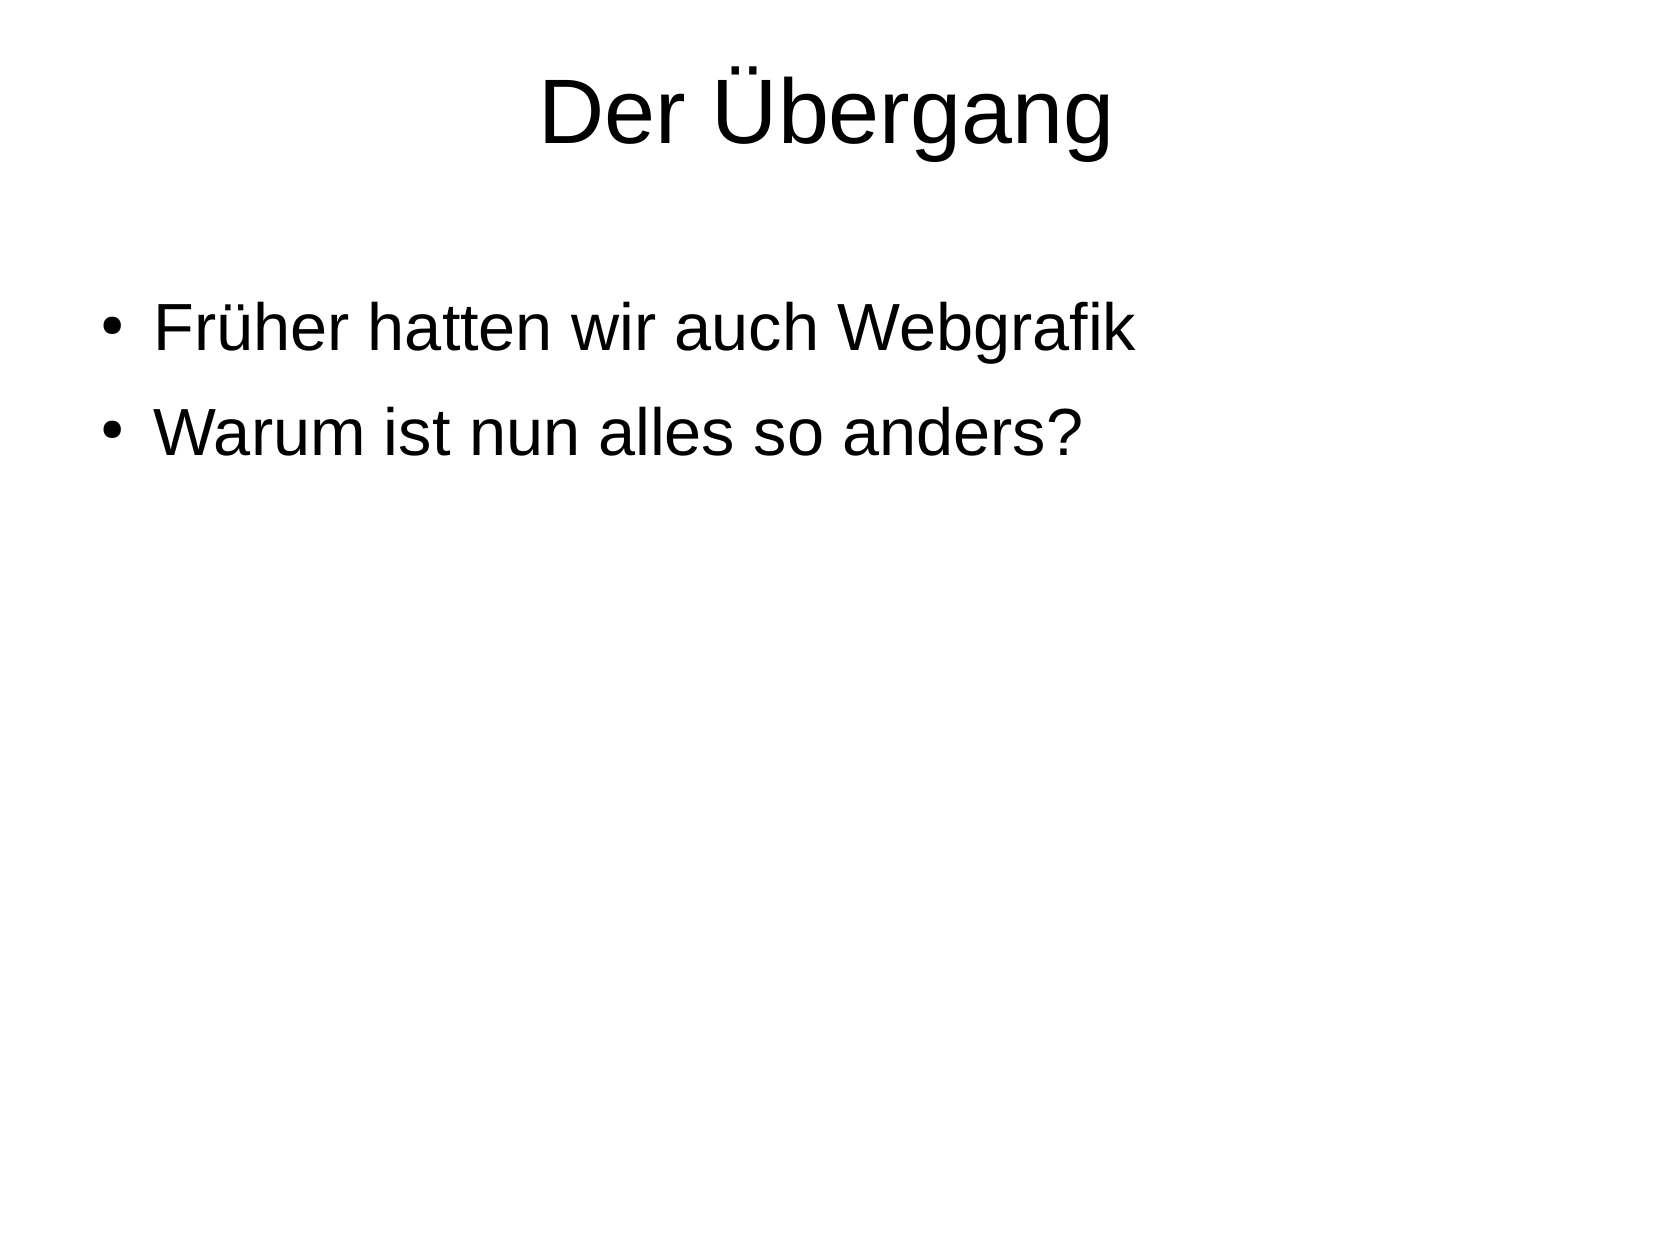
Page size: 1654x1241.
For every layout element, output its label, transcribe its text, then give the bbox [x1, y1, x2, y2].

title Der Übergang [82, 8, 1571, 216]
list Früher hatten wir auch Webgrafik Warum ist nun alles so anders? [82, 290, 1571, 1010]
